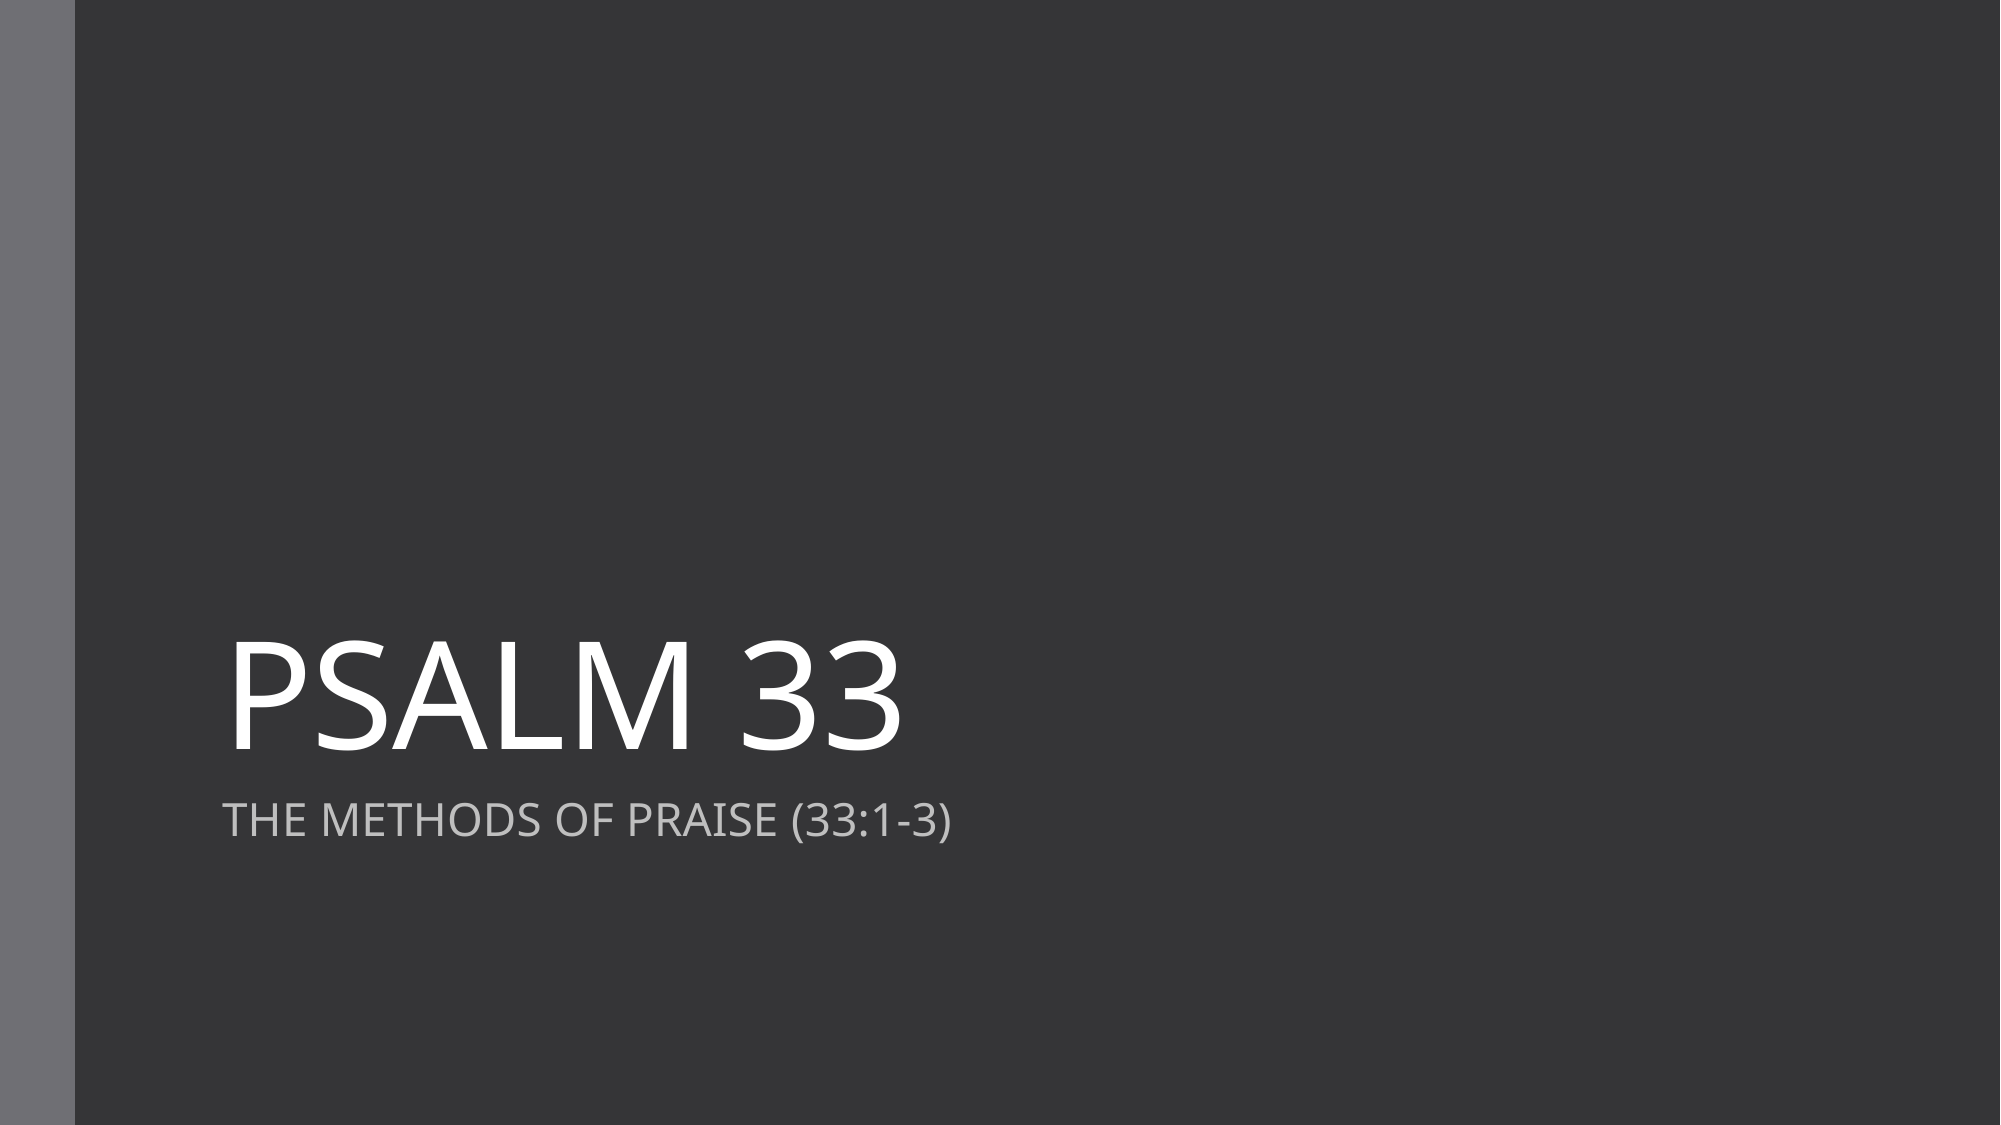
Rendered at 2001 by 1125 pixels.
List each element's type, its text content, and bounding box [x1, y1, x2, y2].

title PSALM 33 [206, 124, 1752, 787]
subtitle THE METHODS OF PRAISE (33:1-3) [206, 787, 1752, 1066]
